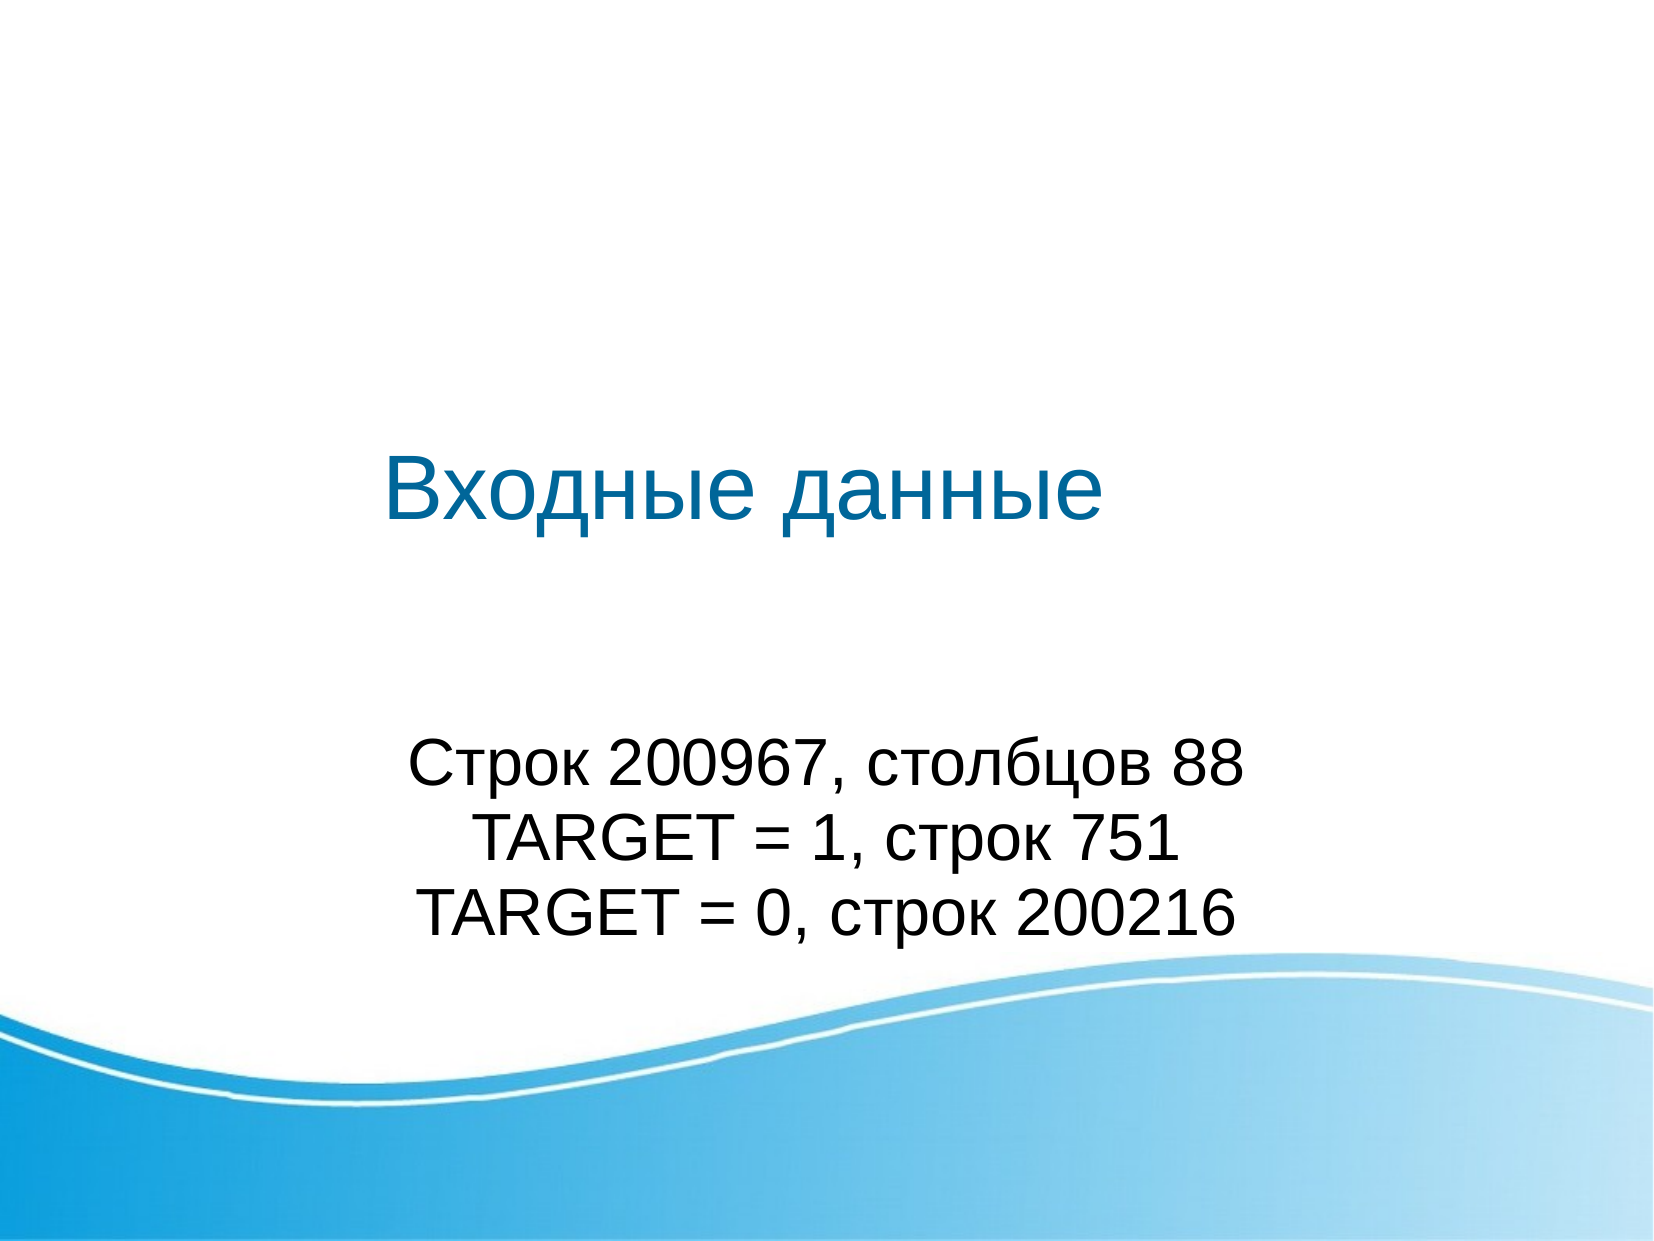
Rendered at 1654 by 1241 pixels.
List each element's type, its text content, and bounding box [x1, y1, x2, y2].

picture [0, 952, 1654, 1241]
title Входные данные [0, 384, 1489, 592]
subtitle Строк 200967, столбцов 88 TARGET = 1, строк 751 TARGET = 0, строк 200216 [82, 665, 1571, 1010]
